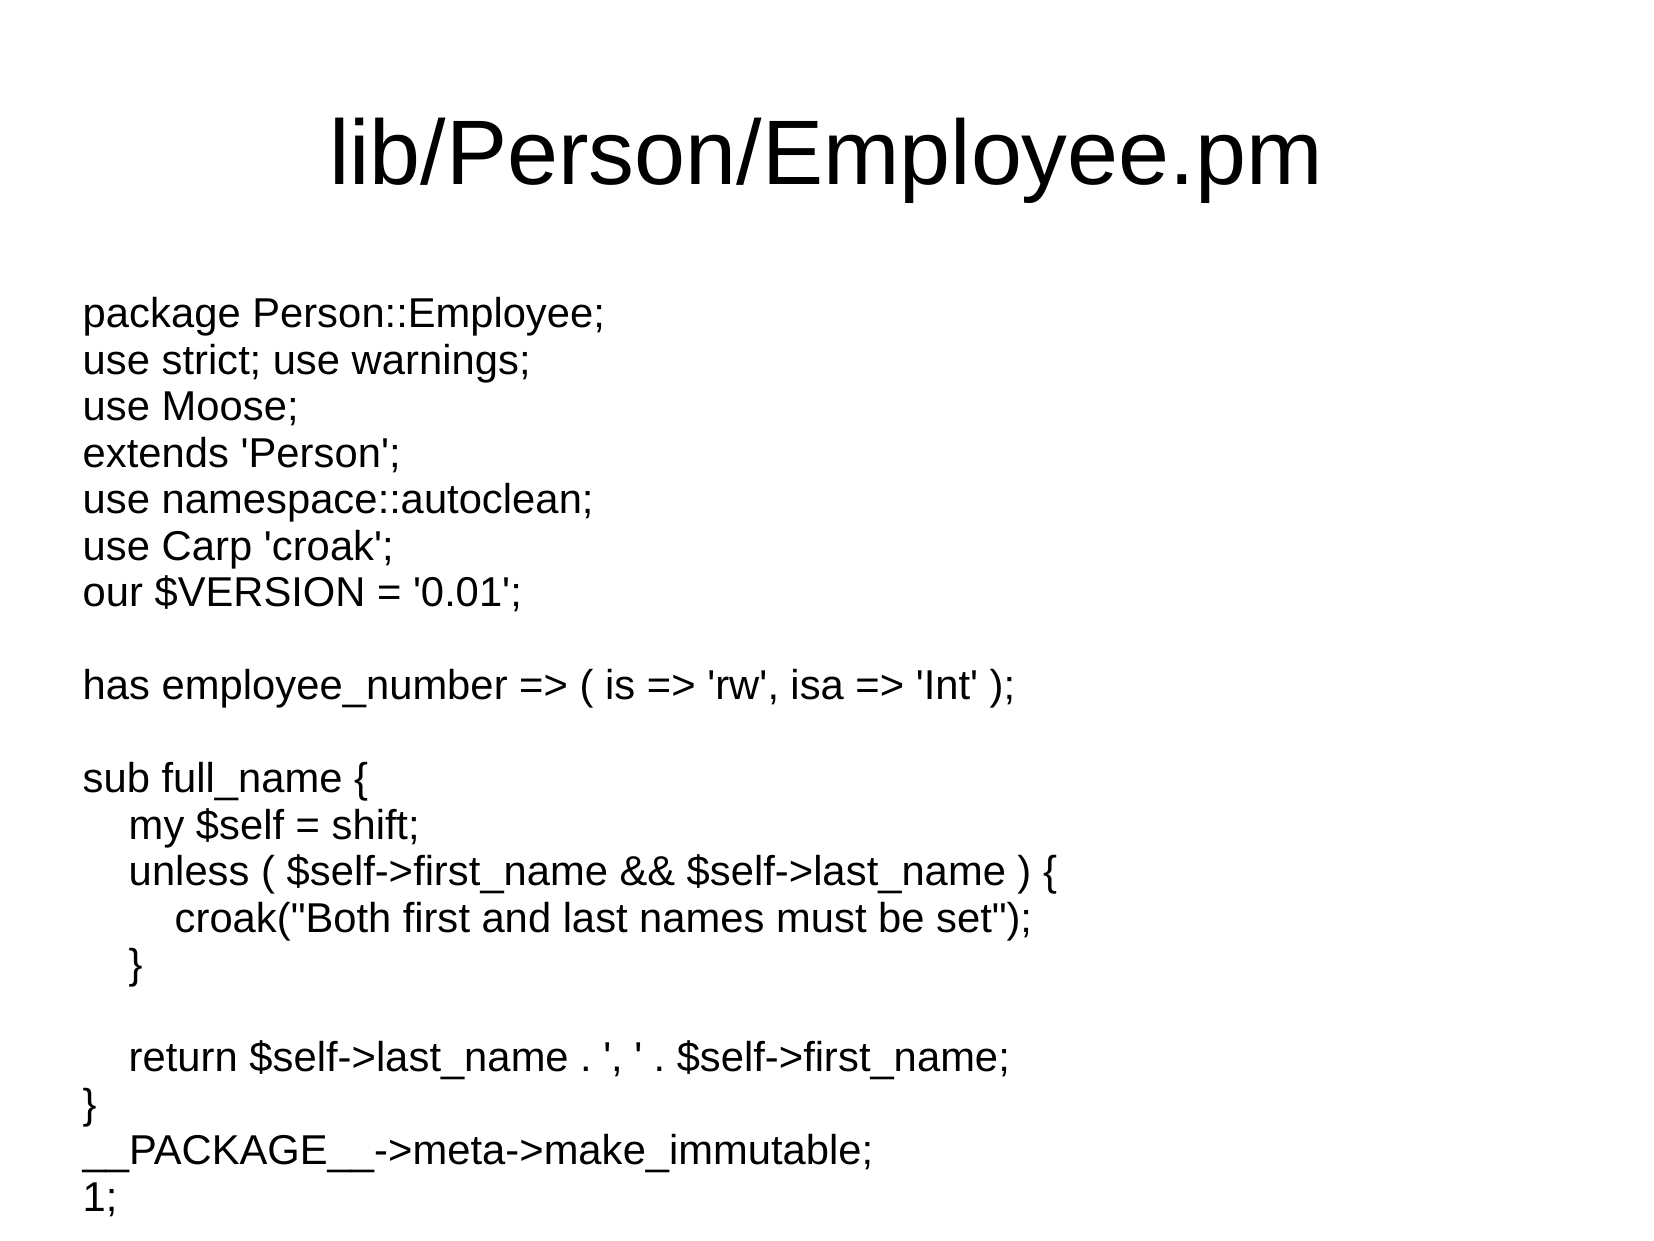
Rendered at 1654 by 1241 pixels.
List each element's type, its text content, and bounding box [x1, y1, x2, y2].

title lib/Person/Employee.pm [82, 49, 1571, 257]
subtitle package Person::Employee; use strict; use warnings; use Moose; extends 'Person'; use namespace::autoclean; use Carp 'croak'; our $VERSION = '0.01'; has employee_number => ( is => 'rw', isa => 'Int' ); sub full_name { my $self = shift; unless ( $self->first_name && $self->last_name ) { croak("Both first and last names must be set"); } return $self->last_name . ', ' . $self->first_name; } __PACKAGE__->meta->make_immutable; 1; [82, 290, 1571, 1231]
